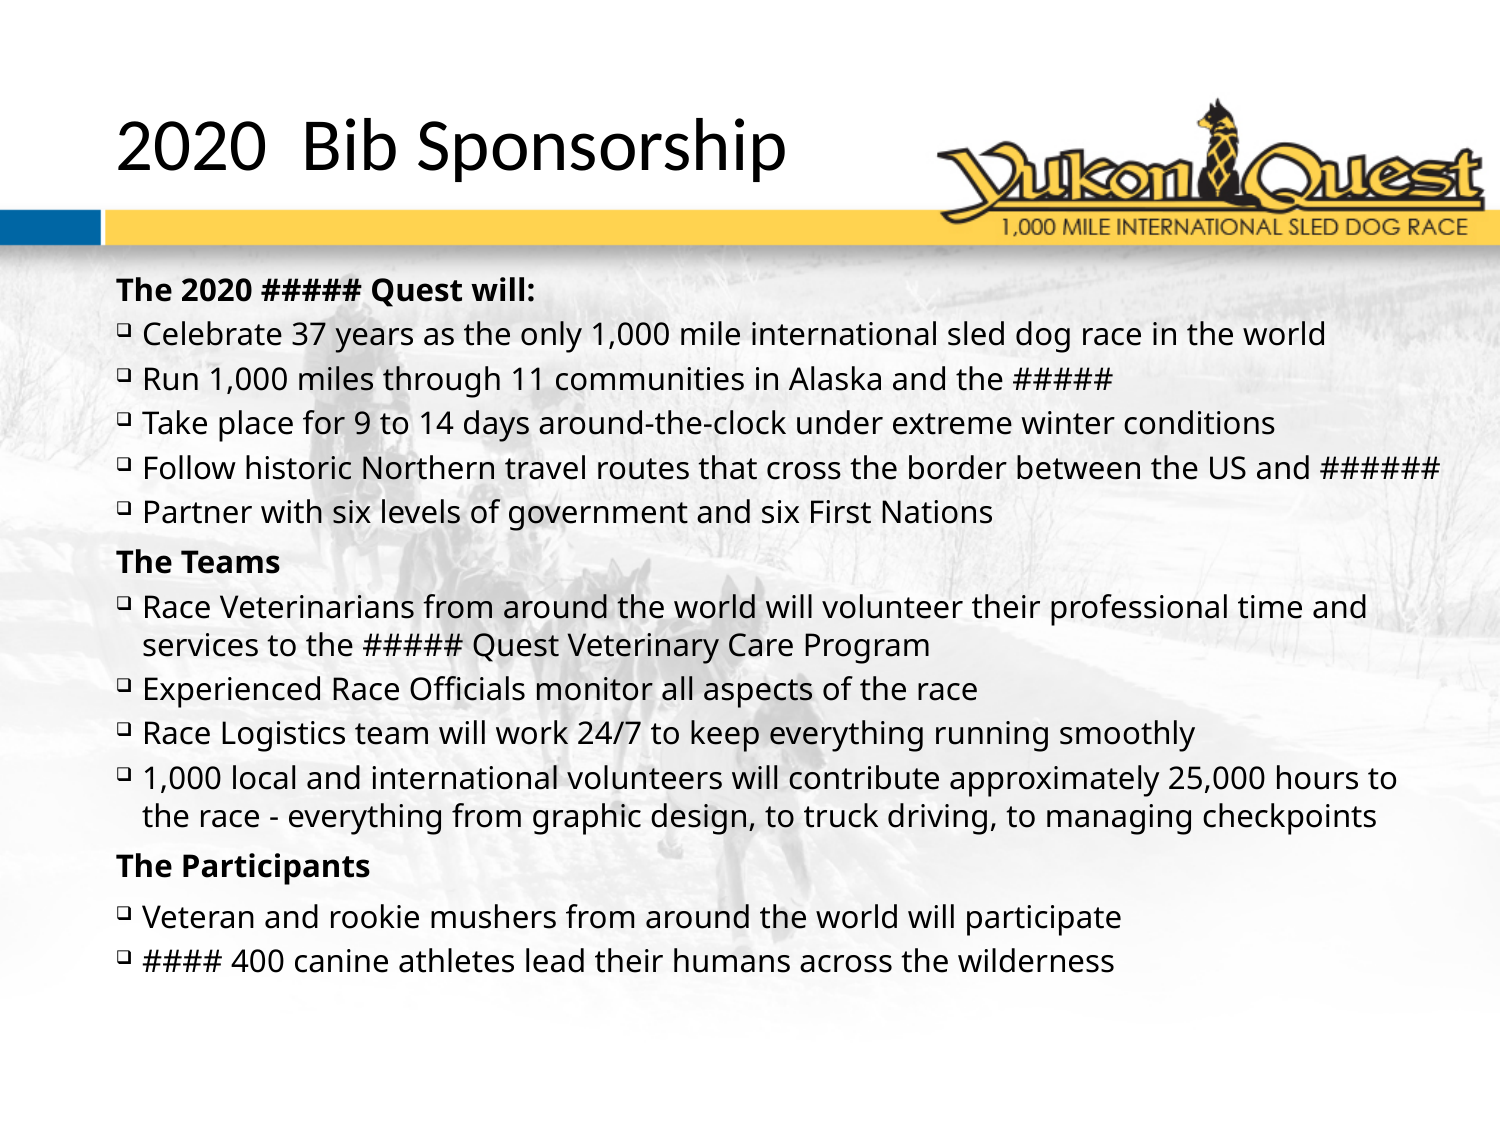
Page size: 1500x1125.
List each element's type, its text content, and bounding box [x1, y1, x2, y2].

title 2020 Bib Sponsorship [100, 66, 943, 213]
picture [0, 0, 1500, 1125]
list The 2020 ##### Quest will: Celebrate 37 years as the only 1,000 mile international sled dog race in the world Run 1,000 miles through 11 communities in Alaska and the ##### Take place for 9 to 14 days around-the-clock under extreme winter conditions Follow historic Northern travel routes that cross the border between the US and ###### Partner with six levels of government and six First Nations The Teams Race Veterinarians from around the world will volunteer their professional time and services to the ##### Quest Veterinary Care Program Experienced Race Officials monitor all aspects of the race Race Logistics team will work 24/7 to keep everything running smoothly 1,000 local and international volunteers will contribute approximately 25,000 hours to the race - everything from graphic design, to truck driving, to managing checkpoints The Participants Veteran and rookie mushers from around the world will participate #### 400 canine athletes lead their humans across the wilderness [100, 262, 1467, 1005]
